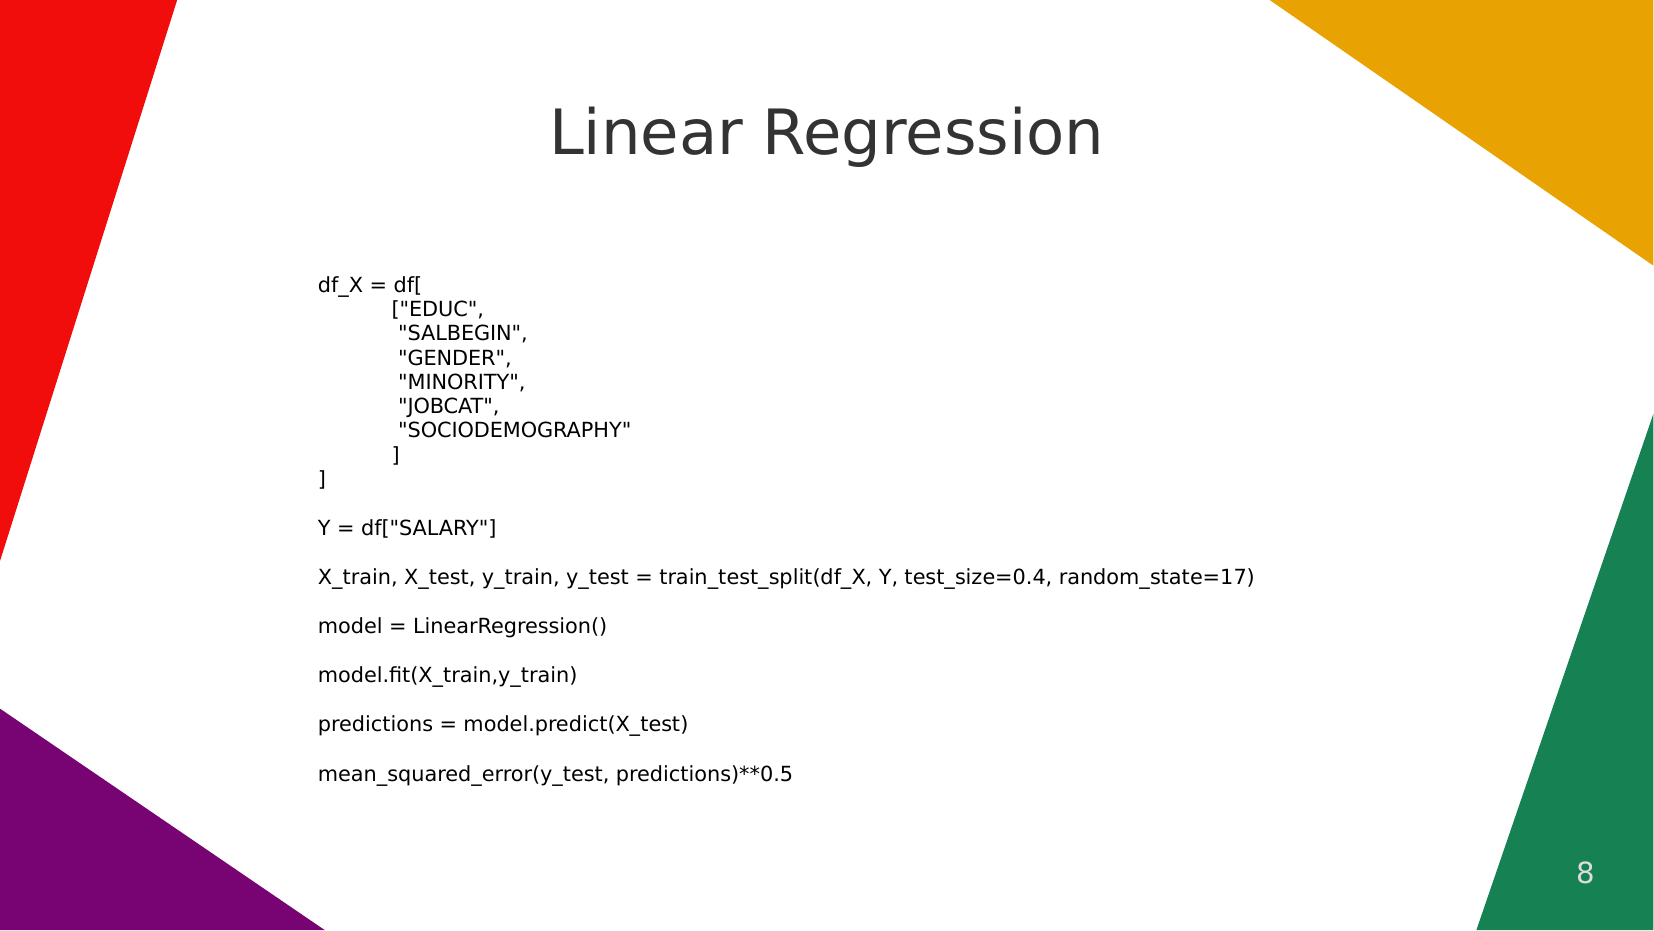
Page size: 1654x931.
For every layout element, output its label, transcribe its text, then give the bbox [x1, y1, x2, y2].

title Linear Regression [118, 59, 1536, 207]
text_box df_X = df[ ["EDUC", "SALBEGIN", "GENDER", "MINORITY", "JOBCAT", "SOCIODEMOGRAPHY" ] ] Y = df["SALARY"] X_train, X_test, y_train, y_test = train_test_split(df_X, Y, test_size=0.4, random_state=17) model = LinearRegression() model.fit(X_train,y_train) predictions = model.predict(X_test) mean_squared_error(y_test, predictions)**0.5 [303, 265, 1654, 497]
